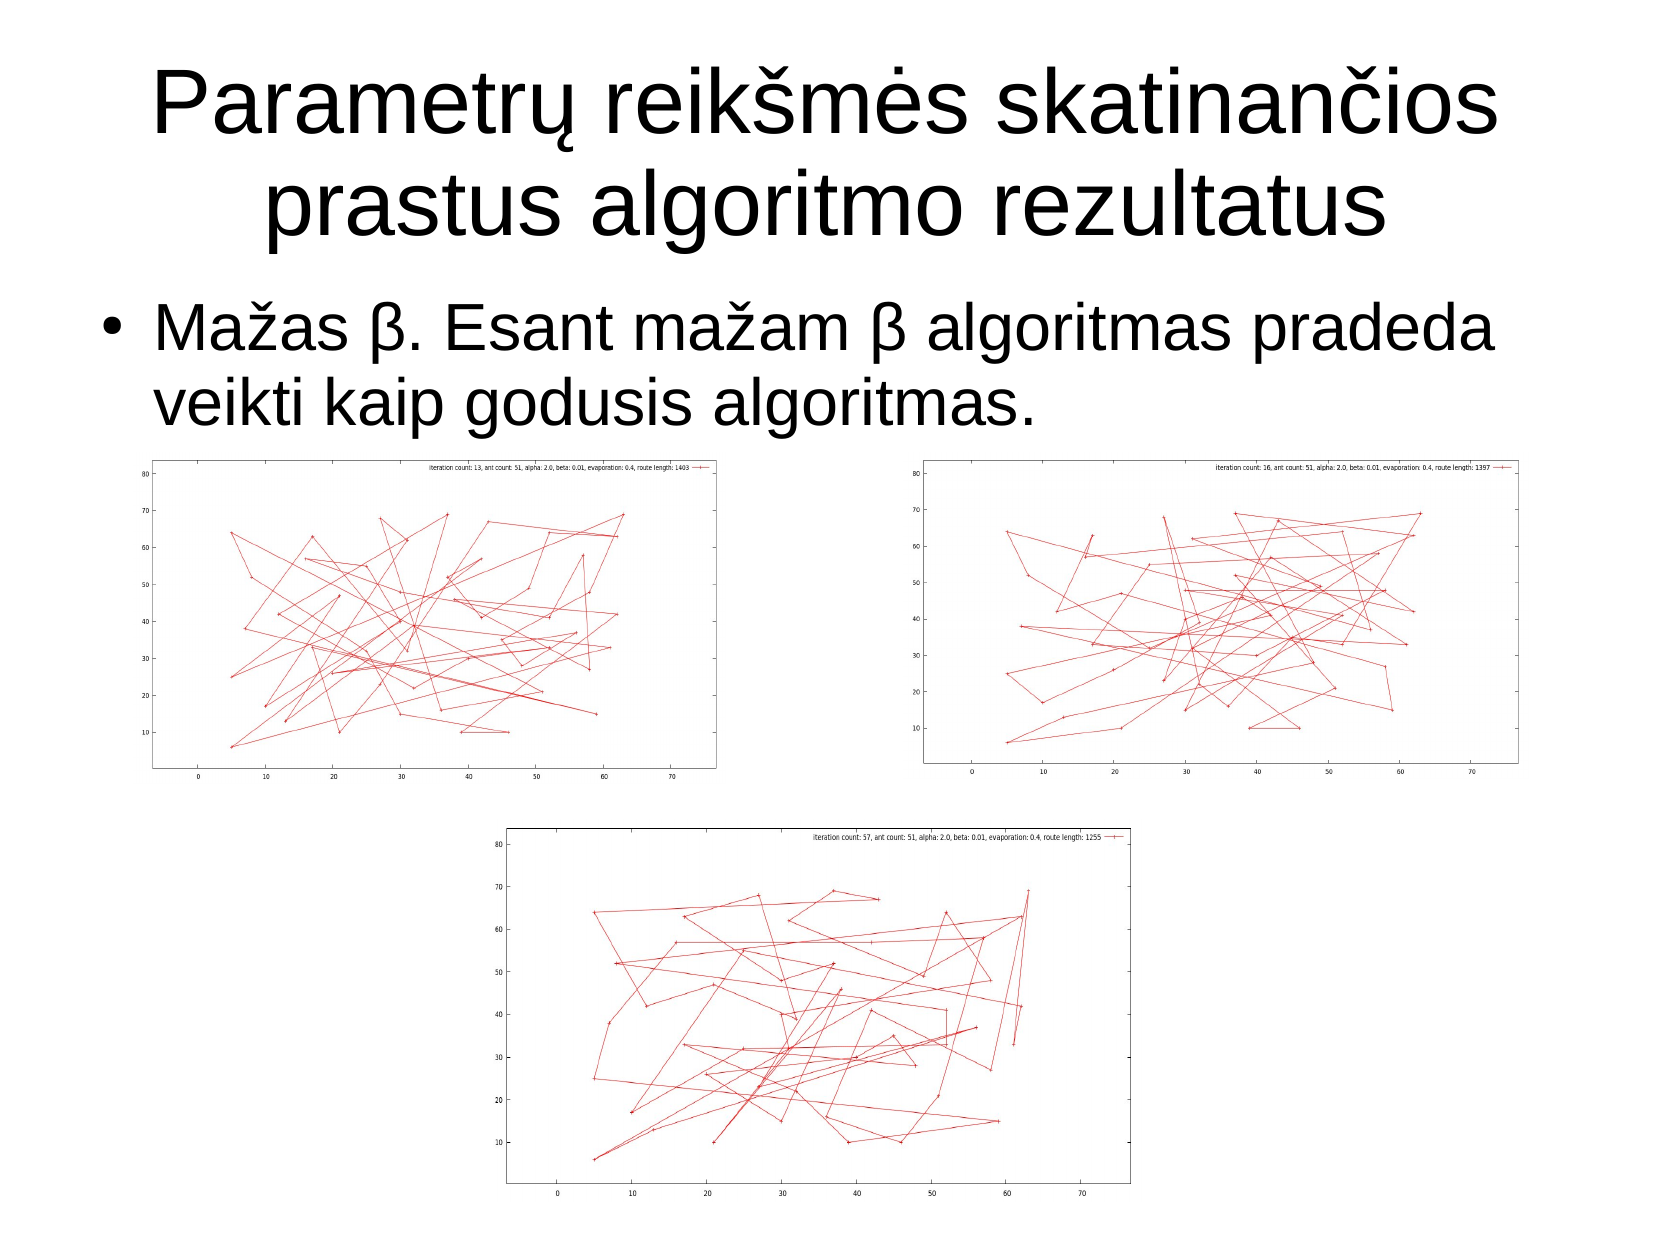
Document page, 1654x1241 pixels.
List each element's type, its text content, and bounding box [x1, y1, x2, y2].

list Mažas β. Esant mažam β algoritmas pradeda veikti kaip godusis algoritmas. [82, 290, 1535, 451]
picture [485, 819, 1142, 1202]
picture [903, 452, 1529, 779]
title Parametrų reikšmės skatinančios prastus algoritmo rezultatus [82, 49, 1571, 257]
picture [133, 452, 726, 784]
